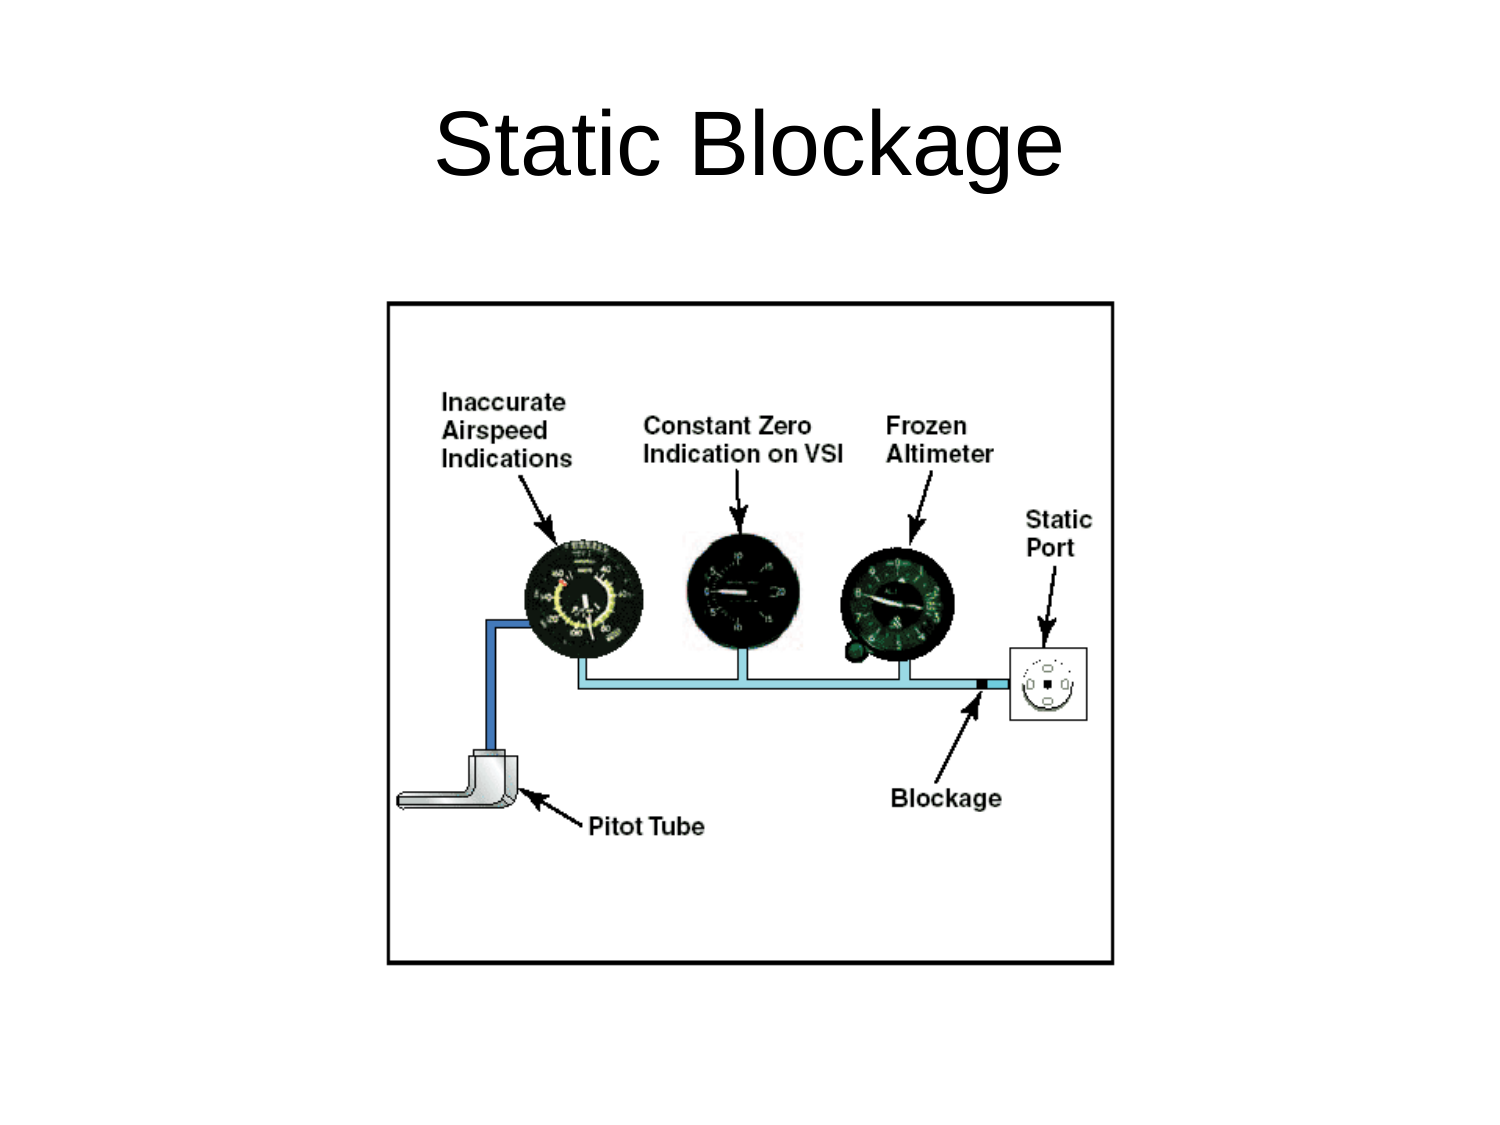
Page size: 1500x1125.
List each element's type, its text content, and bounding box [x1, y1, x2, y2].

title Static Blockage [75, 45, 1426, 233]
text_box [384, 300, 1116, 967]
